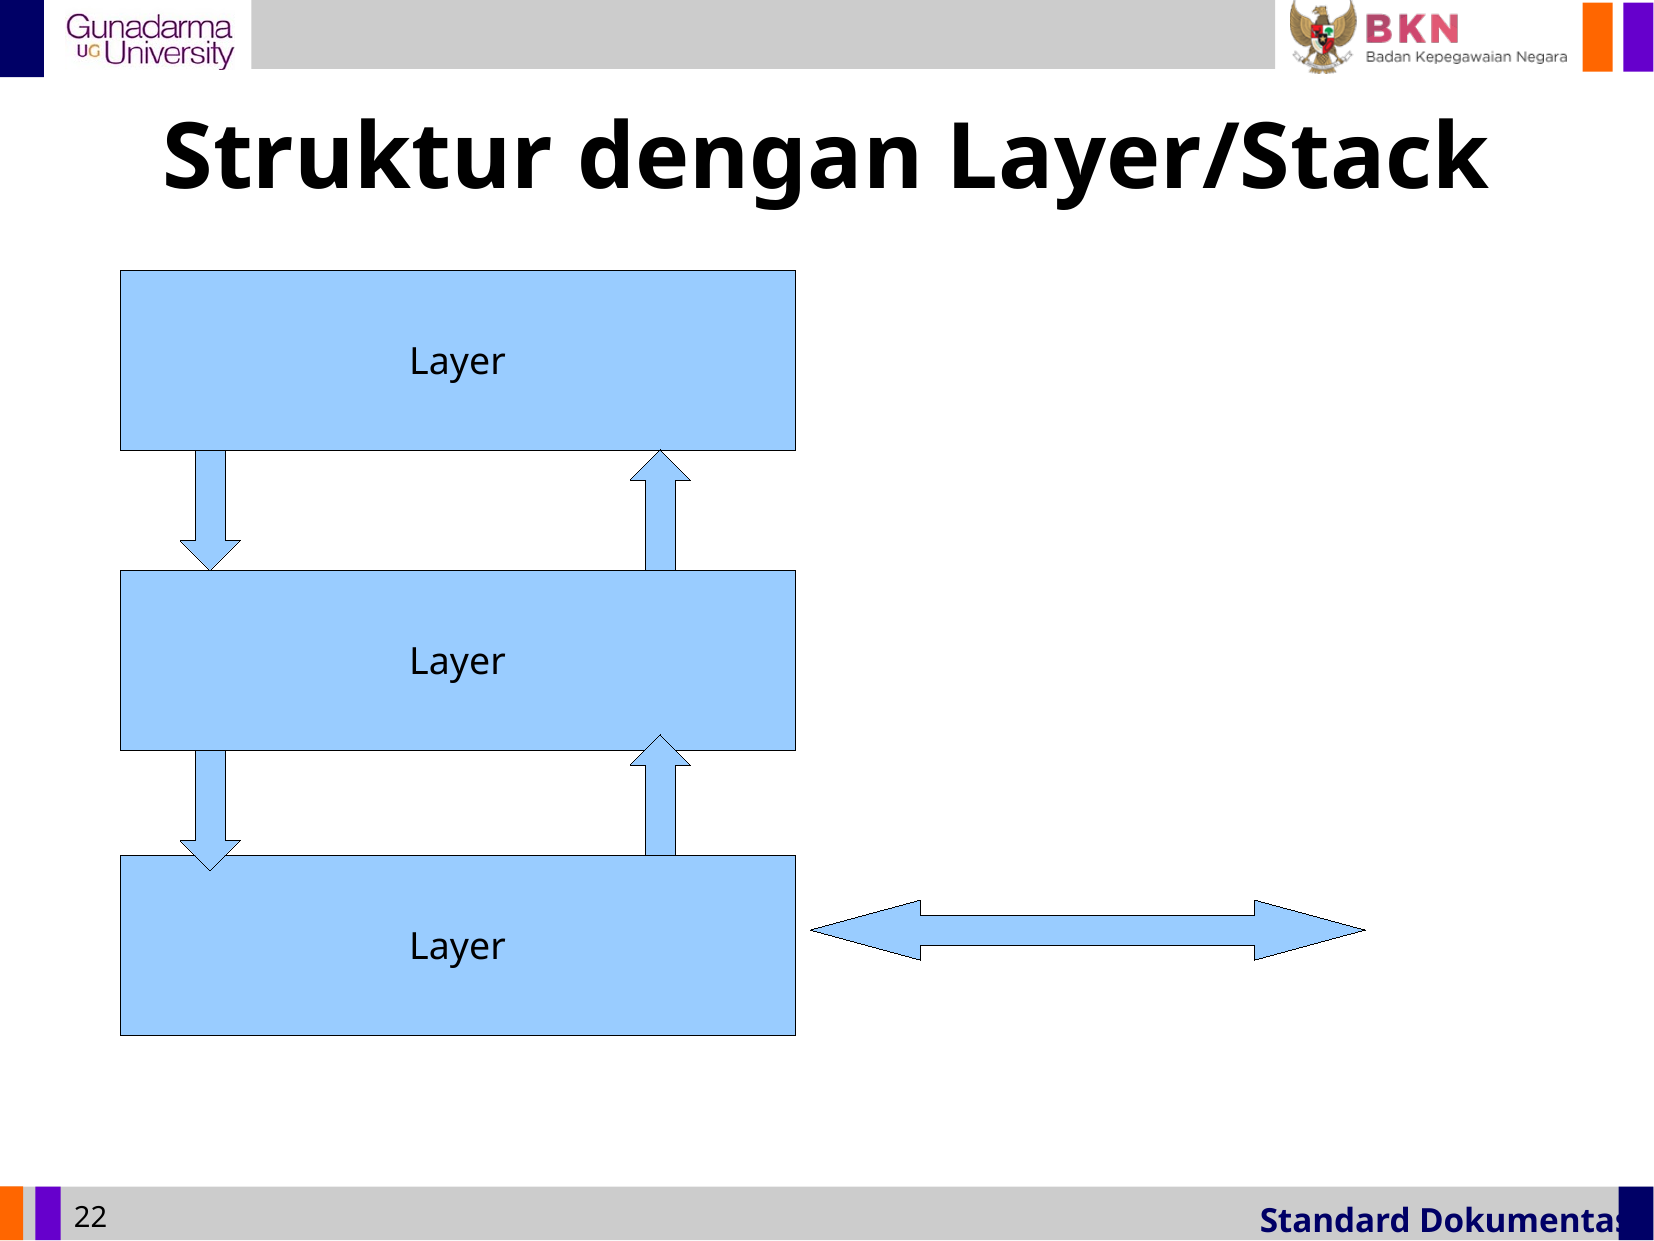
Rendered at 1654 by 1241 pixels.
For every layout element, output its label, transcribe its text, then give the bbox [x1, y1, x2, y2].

text_box [180, 750, 241, 871]
picture [65, 0, 235, 70]
text_box Layer [120, 855, 796, 1036]
text_box [810, 900, 1366, 961]
picture [1290, 0, 1567, 49]
text_box [630, 449, 691, 571]
text_box [630, 734, 691, 856]
text_box [180, 450, 241, 571]
title Struktur dengan Layer/Stack [82, 49, 1571, 257]
text_box Layer [120, 270, 796, 451]
text_box Layer [120, 570, 796, 751]
